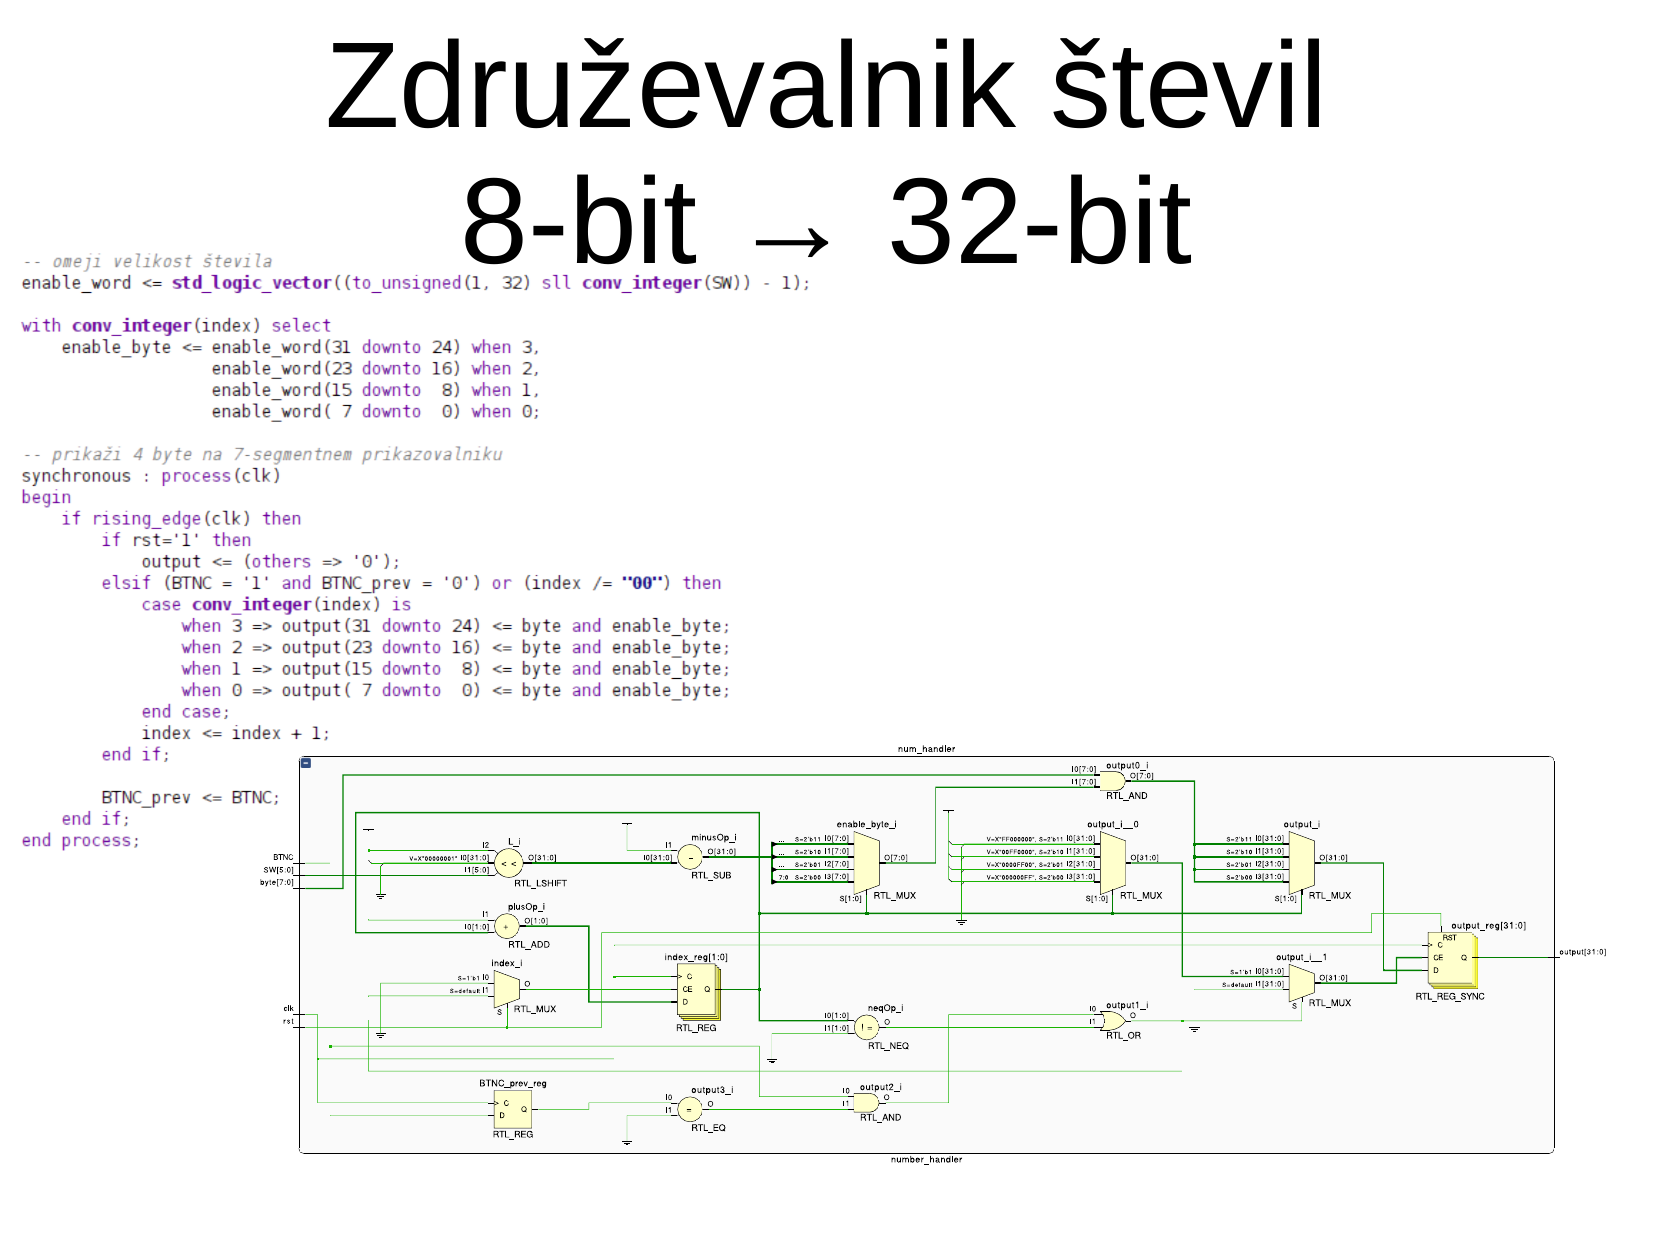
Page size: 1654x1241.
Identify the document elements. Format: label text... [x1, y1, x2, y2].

title Združevalnik števil 8-bit → 32-bit [82, 16, 1571, 290]
picture [0, 236, 1654, 1241]
